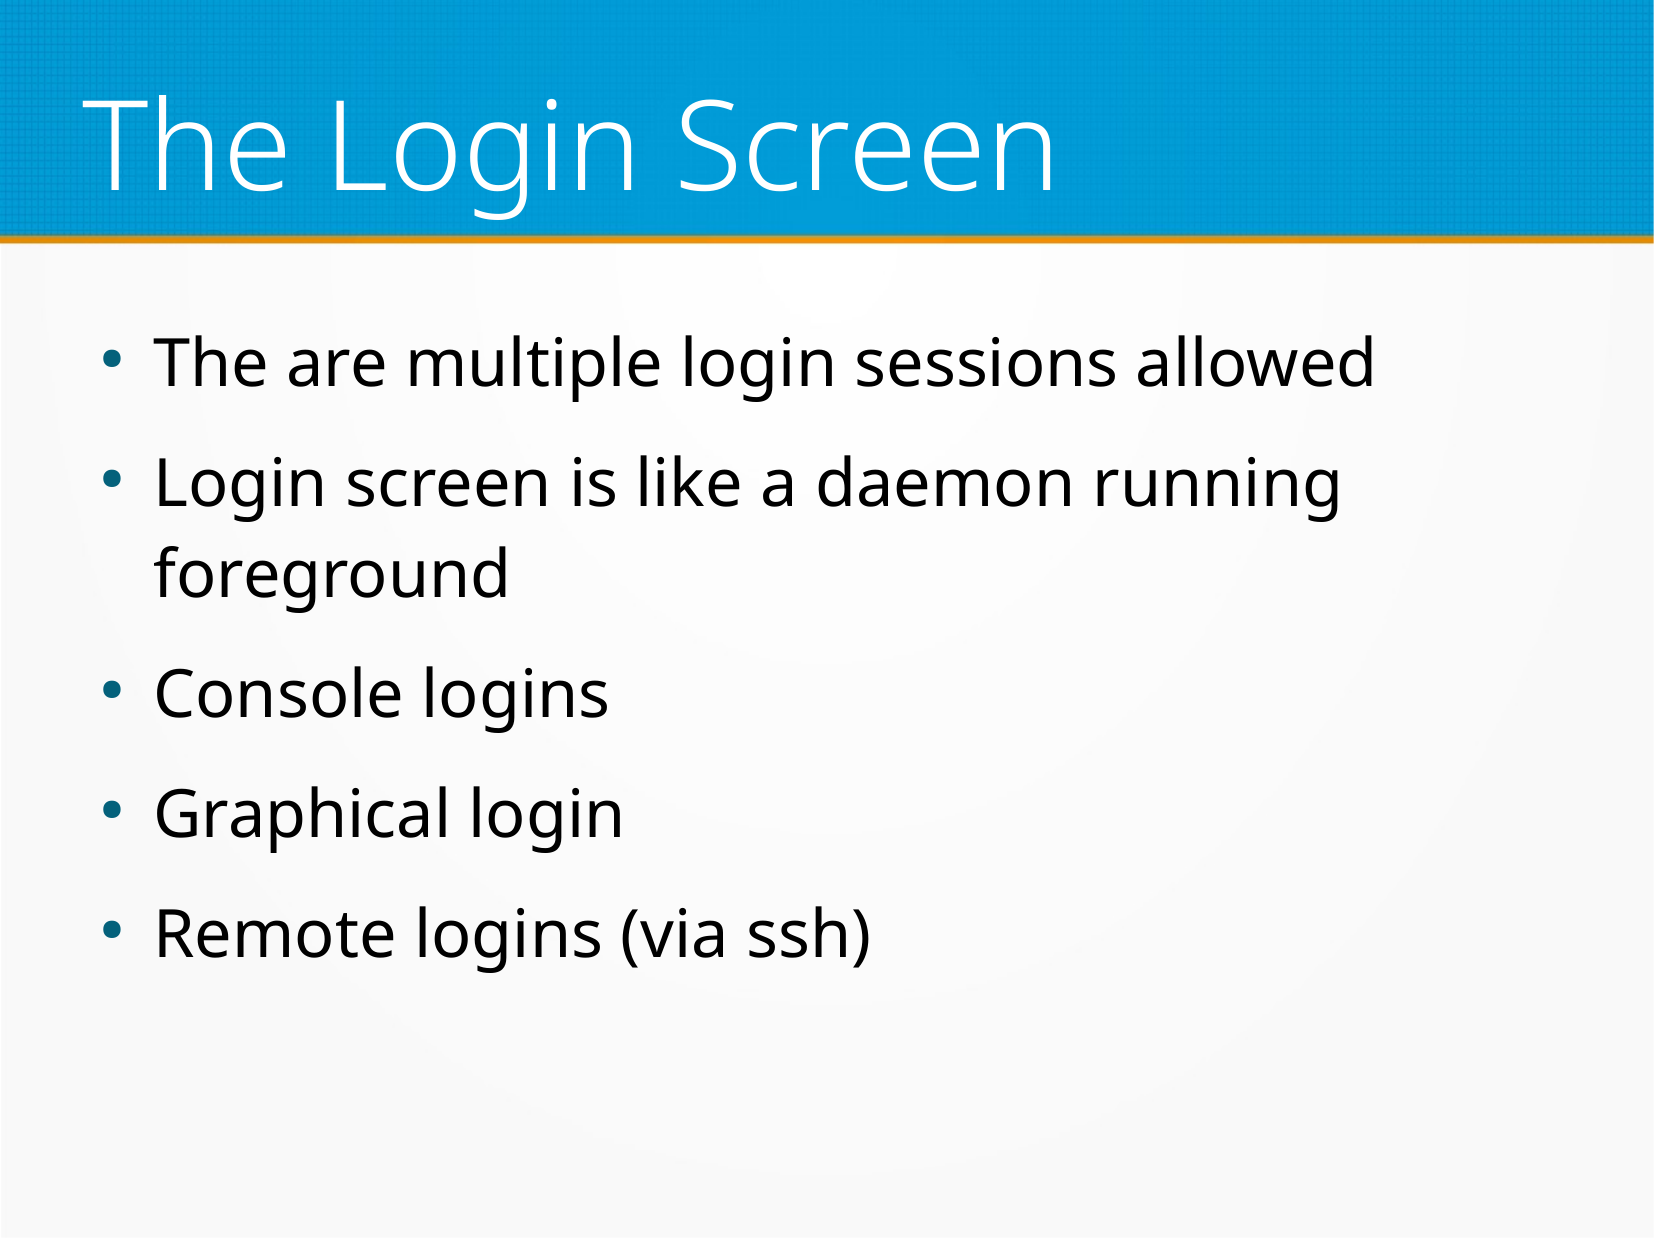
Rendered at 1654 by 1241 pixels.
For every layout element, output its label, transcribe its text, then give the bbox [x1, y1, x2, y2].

title The Login Screen [82, 19, 1571, 227]
list The are multiple login sessions allowed Login screen is like a daemon running foreground Console logins Graphical login Remote logins (via ssh) [82, 315, 1563, 1081]
picture [0, 233, 1654, 1241]
